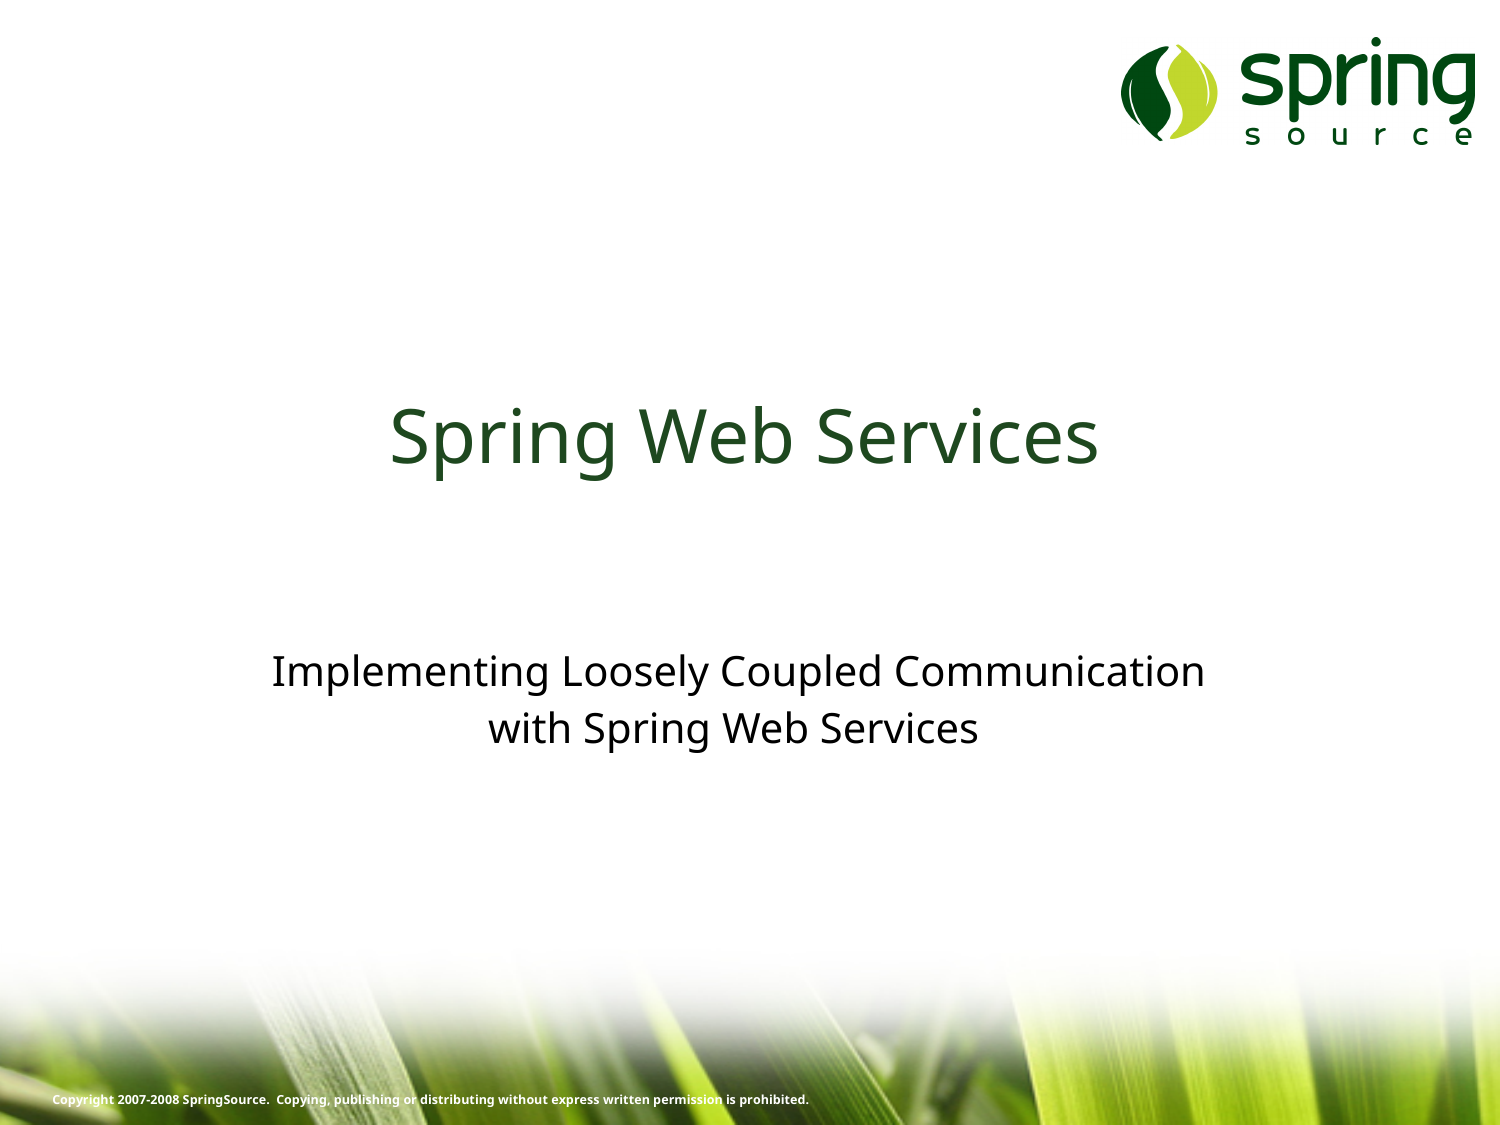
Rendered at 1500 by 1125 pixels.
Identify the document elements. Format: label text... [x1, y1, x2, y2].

subtitle Implementing Loosely Coupled Communication with Spring Web Services [214, 499, 1265, 788]
picture [1121, 37, 1475, 145]
title Spring Web Services [107, 340, 1383, 529]
picture [0, 944, 1500, 1125]
